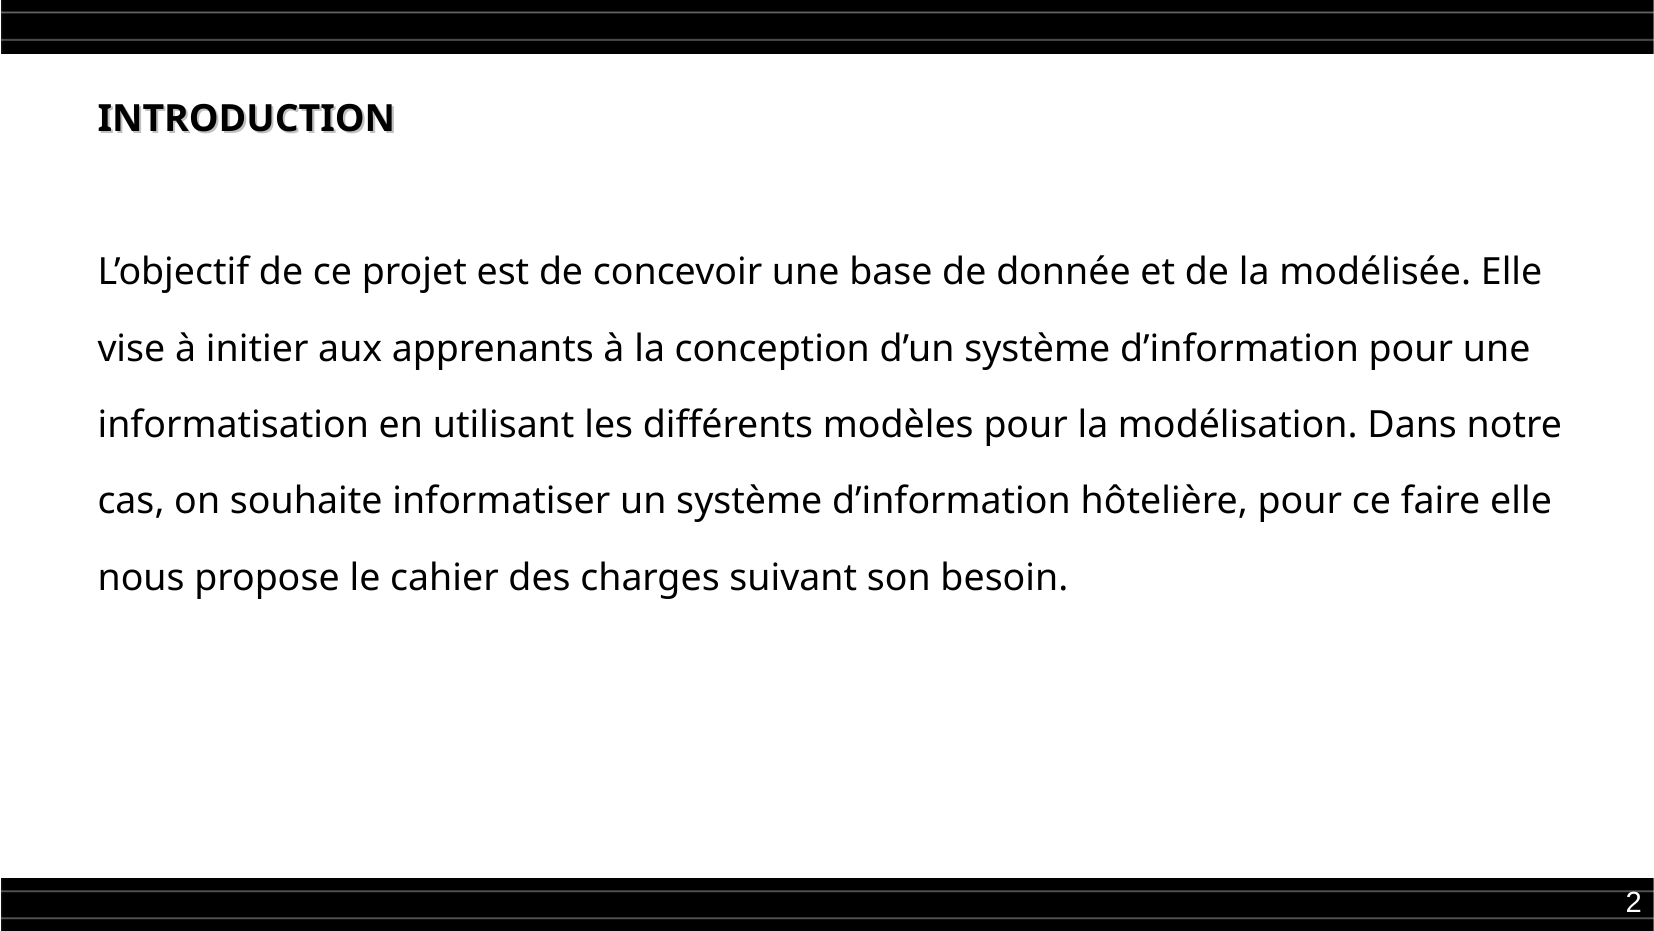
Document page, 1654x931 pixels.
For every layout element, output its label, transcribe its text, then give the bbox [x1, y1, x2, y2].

text_box INTRODUCTION L’objectif de ce projet est de concevoir une base de donnée et de la modélisée. Elle vise à initier aux apprenants à la conception d’un système d’information pour une informatisation en utilisant les différents modèles pour la modélisation. Dans notre cas, on souhaite informatiser un système d’information hôtelière, pour ce faire elle nous propose le cahier des charges suivant son besoin. [82, 65, 1607, 603]
picture [1, 878, 1654, 931]
picture [1, 0, 1654, 54]
